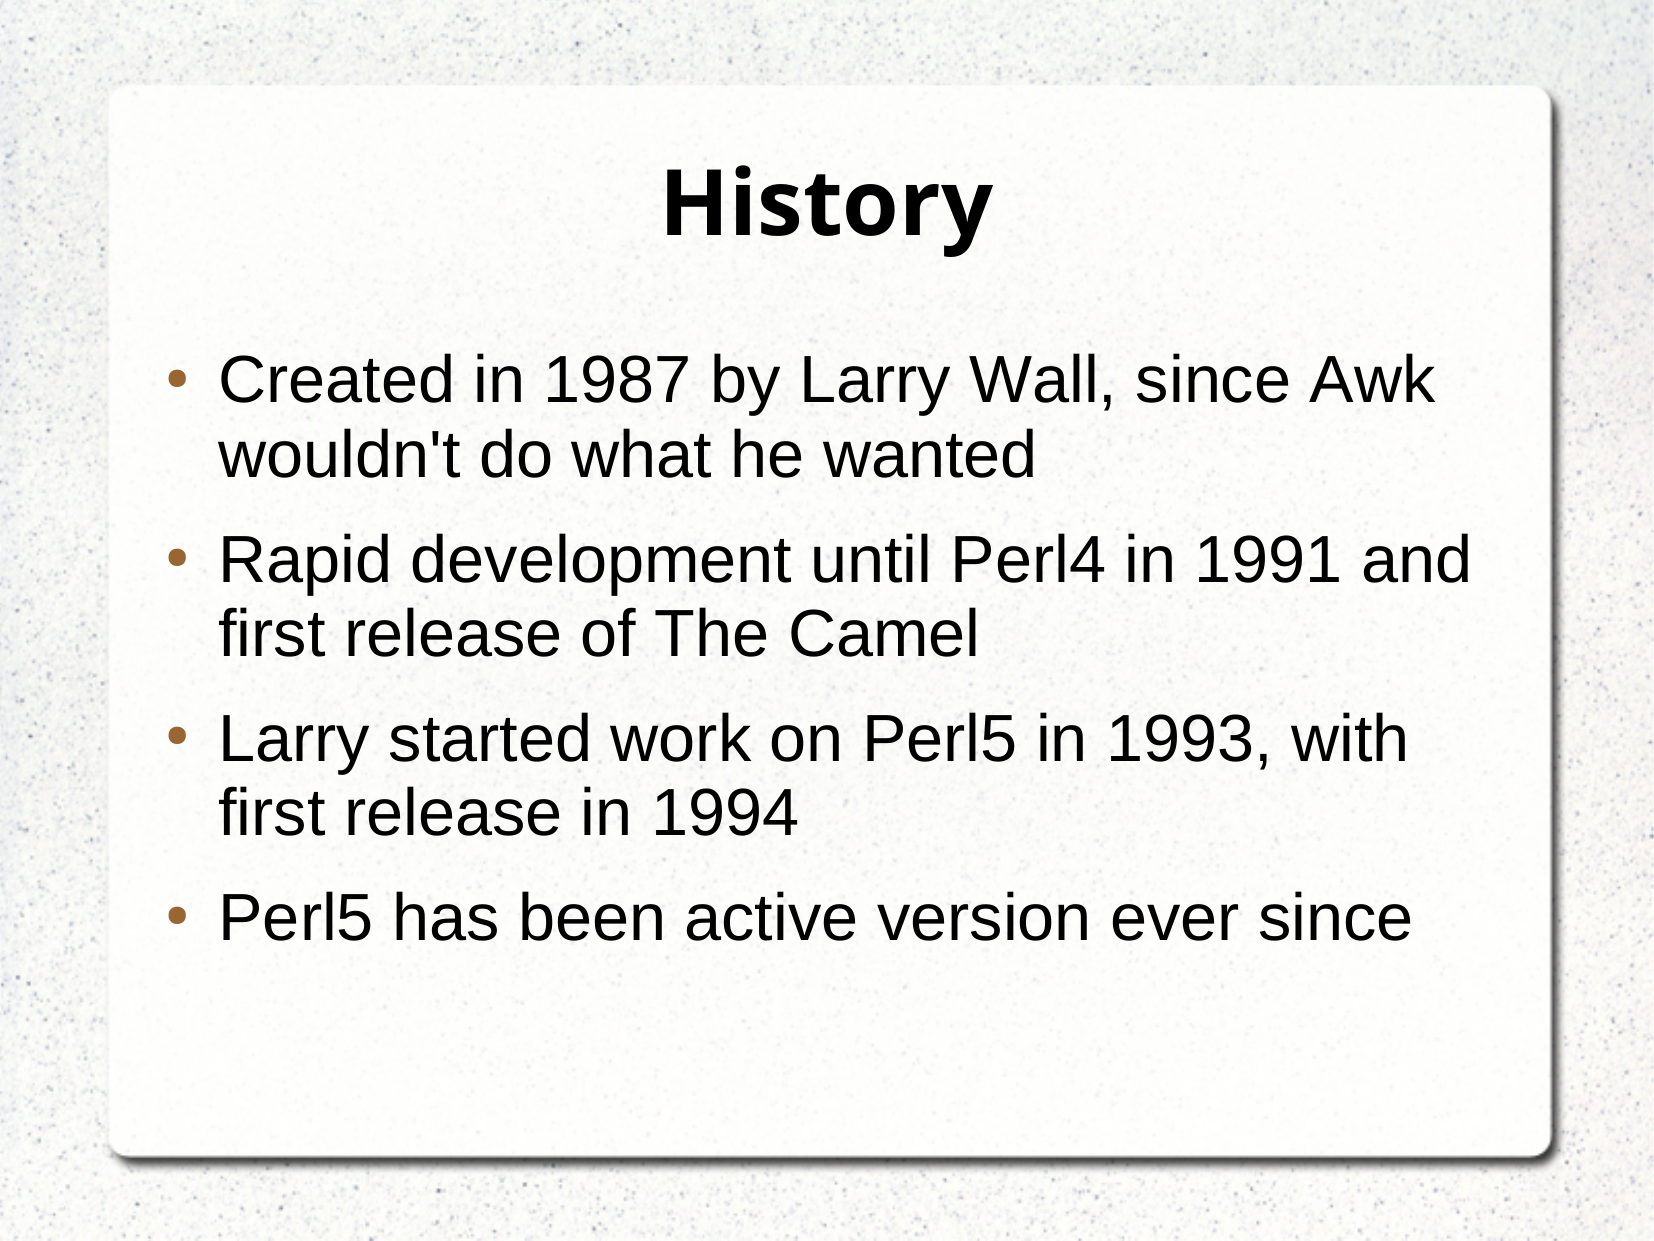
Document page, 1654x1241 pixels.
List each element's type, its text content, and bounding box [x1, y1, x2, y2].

title History [118, 96, 1536, 304]
picture [0, 0, 1654, 1241]
list Created in 1987 by Larry Wall, since Awk wouldn't do what he wanted Rapid development until Perl4 in 1991 and first release of The Camel Larry started work on Perl5 in 1993, with first release in 1994 Perl5 has been active version ever since [147, 342, 1506, 978]
